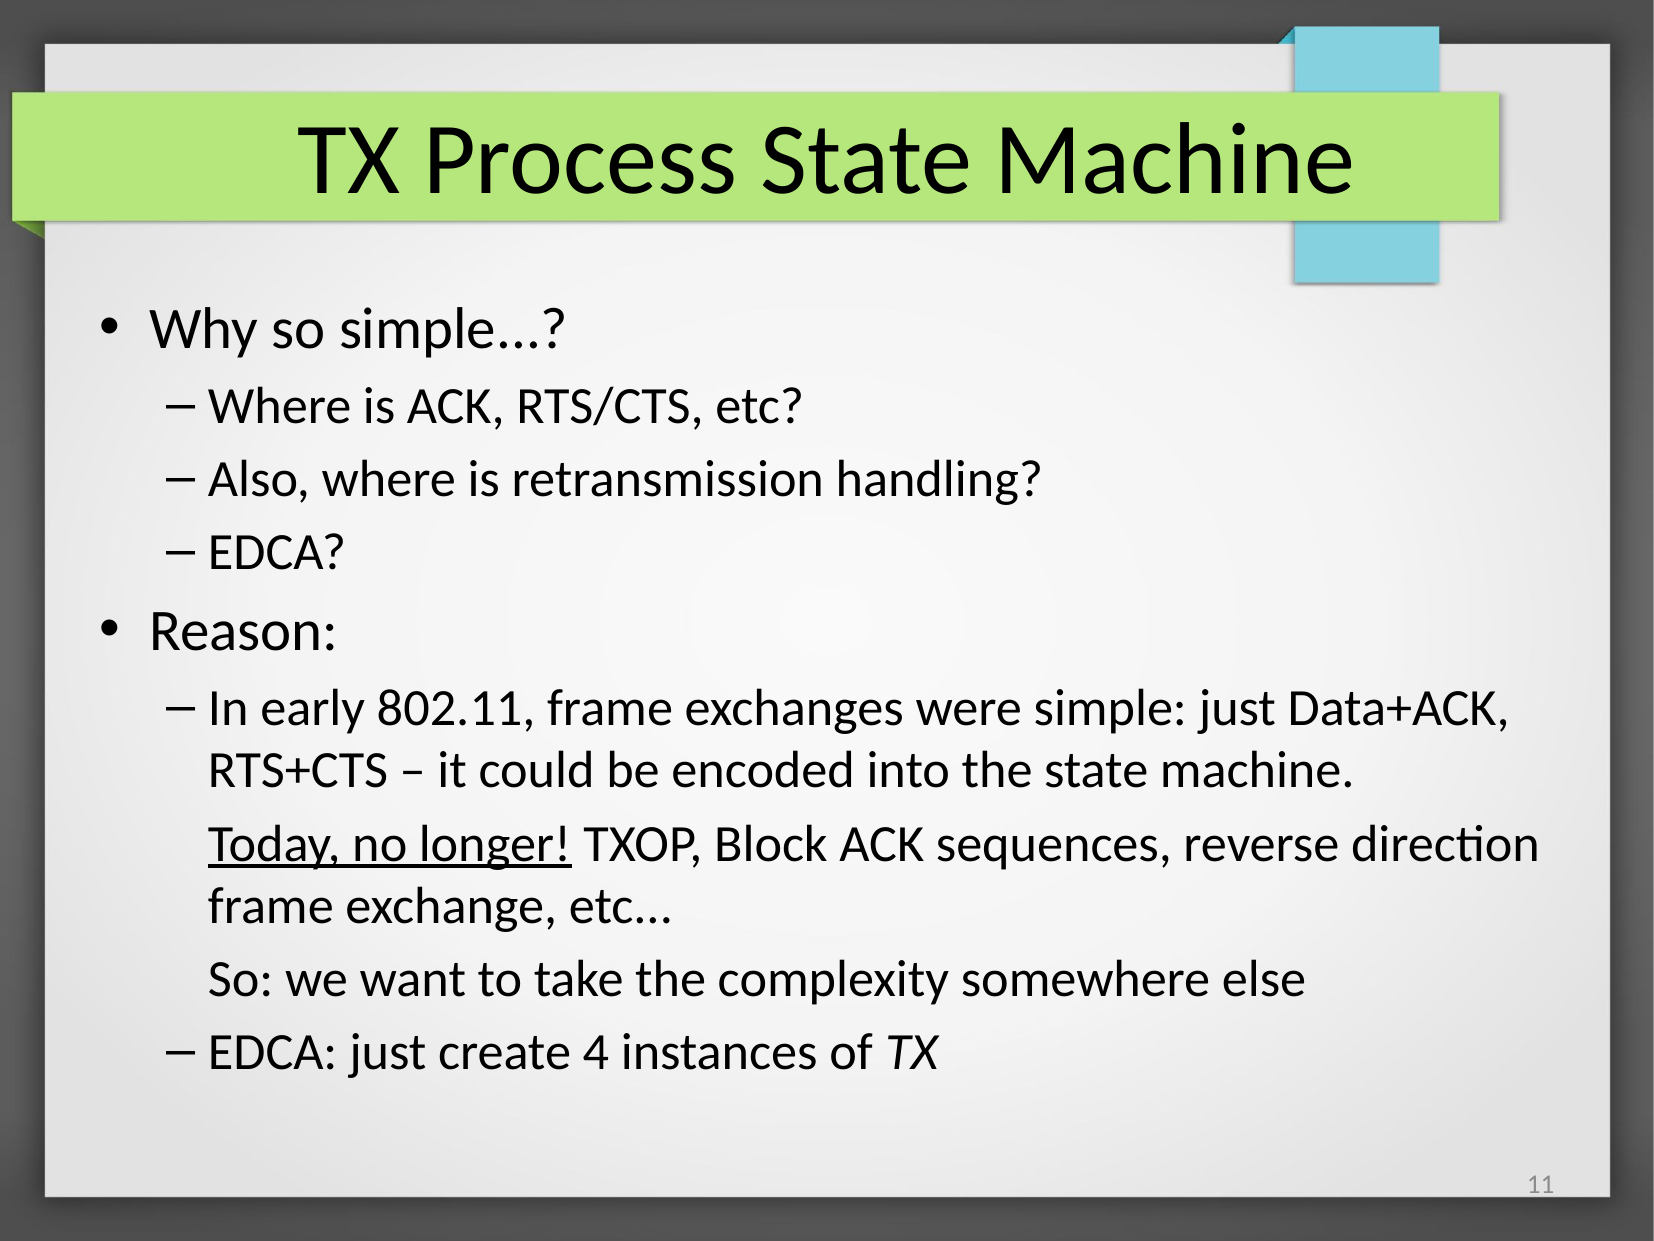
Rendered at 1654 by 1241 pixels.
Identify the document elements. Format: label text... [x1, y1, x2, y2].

list Why so simple...? Where is ACK, RTS/CTS, etc? Also, where is retransmission handling? EDCA? Reason: In early 802.11, frame exchanges were simple: just Data+ACK, RTS+CTS – it could be encoded into the state machine. Today, no longer! TXOP, Block ACK sequences, reverse direction frame exchange, etc... So: we want to take the complexity somewhere else EDCA: just create 4 instances of TX [82, 281, 1571, 1100]
title TX Process State Machine [82, 49, 1571, 257]
slide_number <number> [1185, 1149, 1571, 1216]
picture [0, 0, 1654, 1241]
